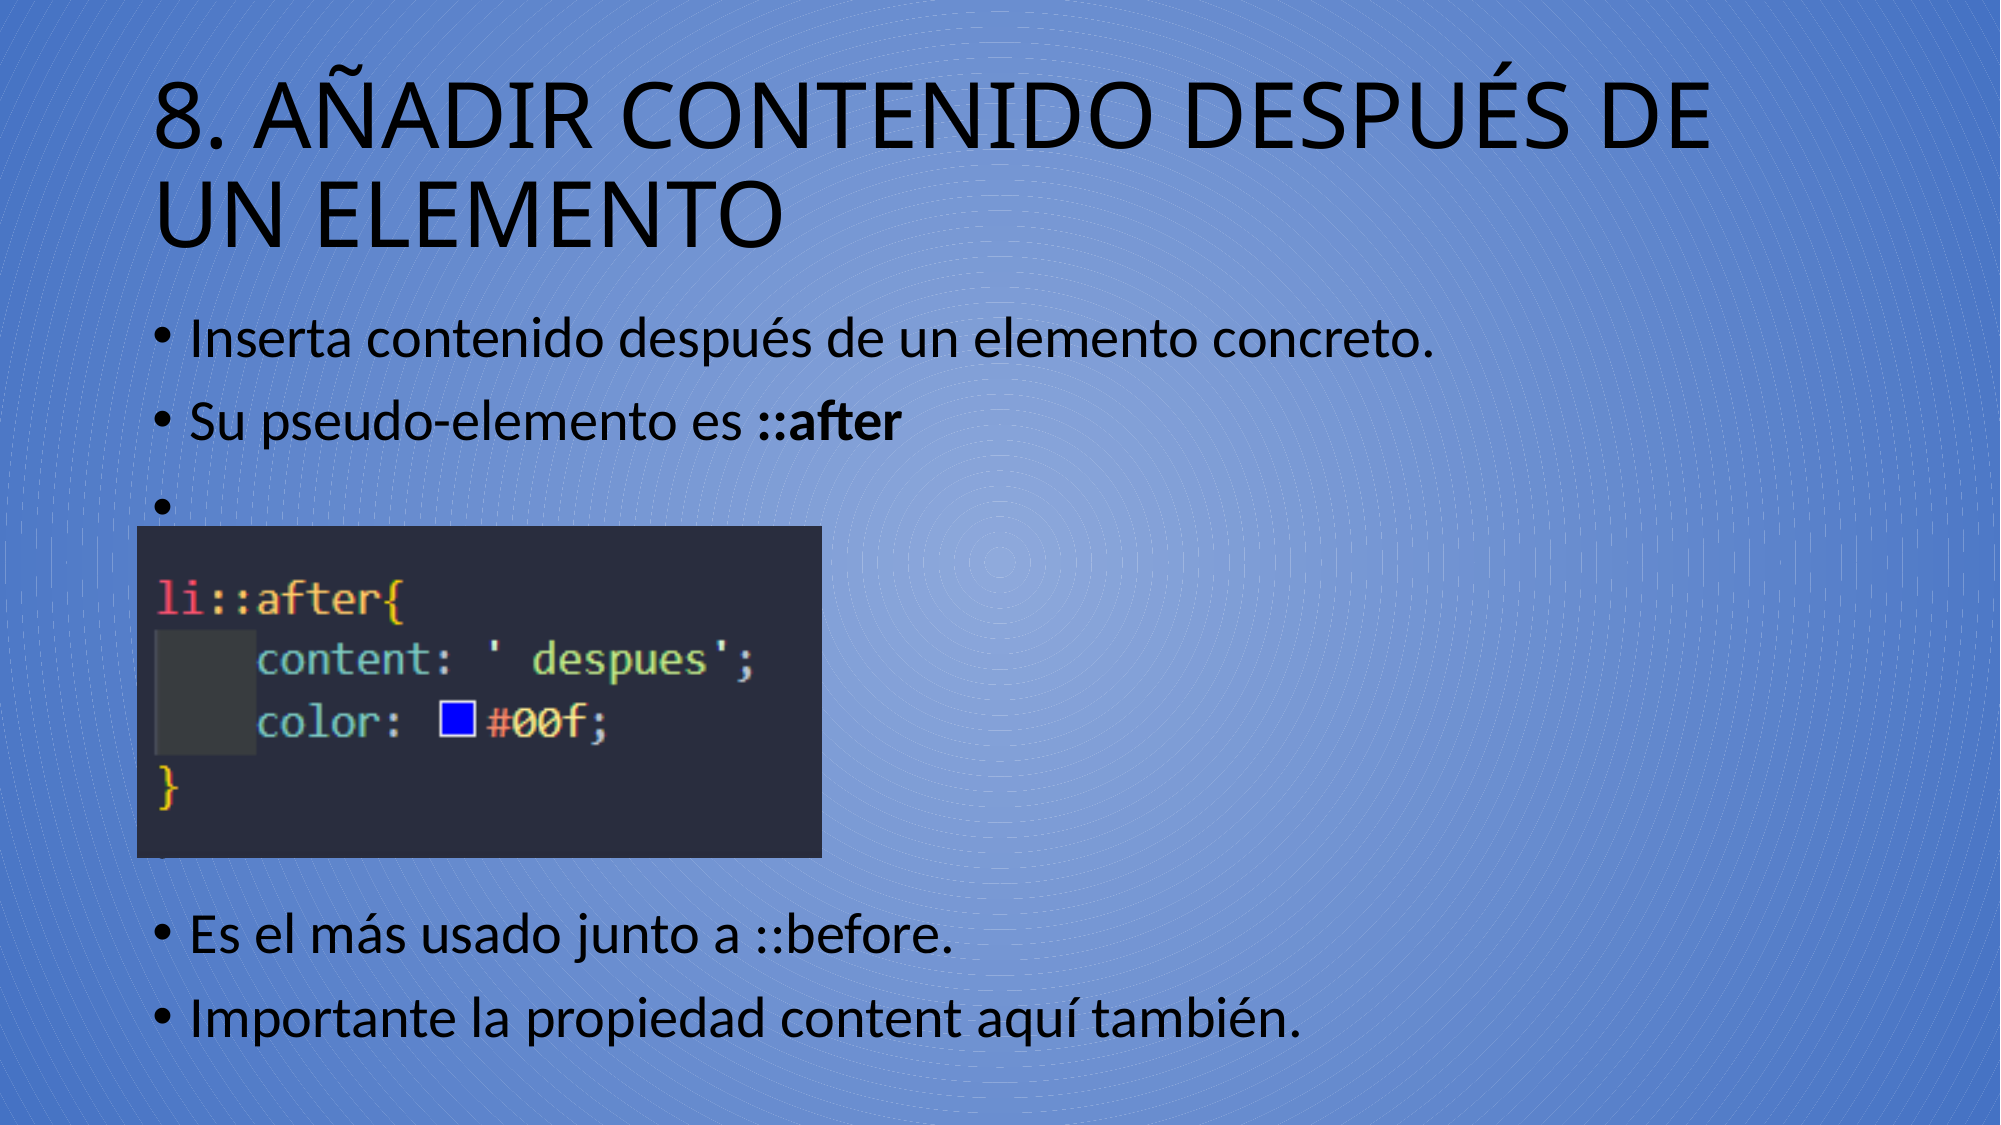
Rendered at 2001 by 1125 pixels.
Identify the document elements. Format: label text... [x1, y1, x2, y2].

picture [137, 526, 822, 858]
list Inserta contenido después de un elemento concreto. Su pseudo-elemento es ::after Es el más usado junto a ::before. Importante la propiedad content aquí también. [137, 299, 1863, 1085]
title 8. AÑADIR CONTENIDO DESPUÉS DE UN ELEMENTO [137, 59, 1863, 278]
